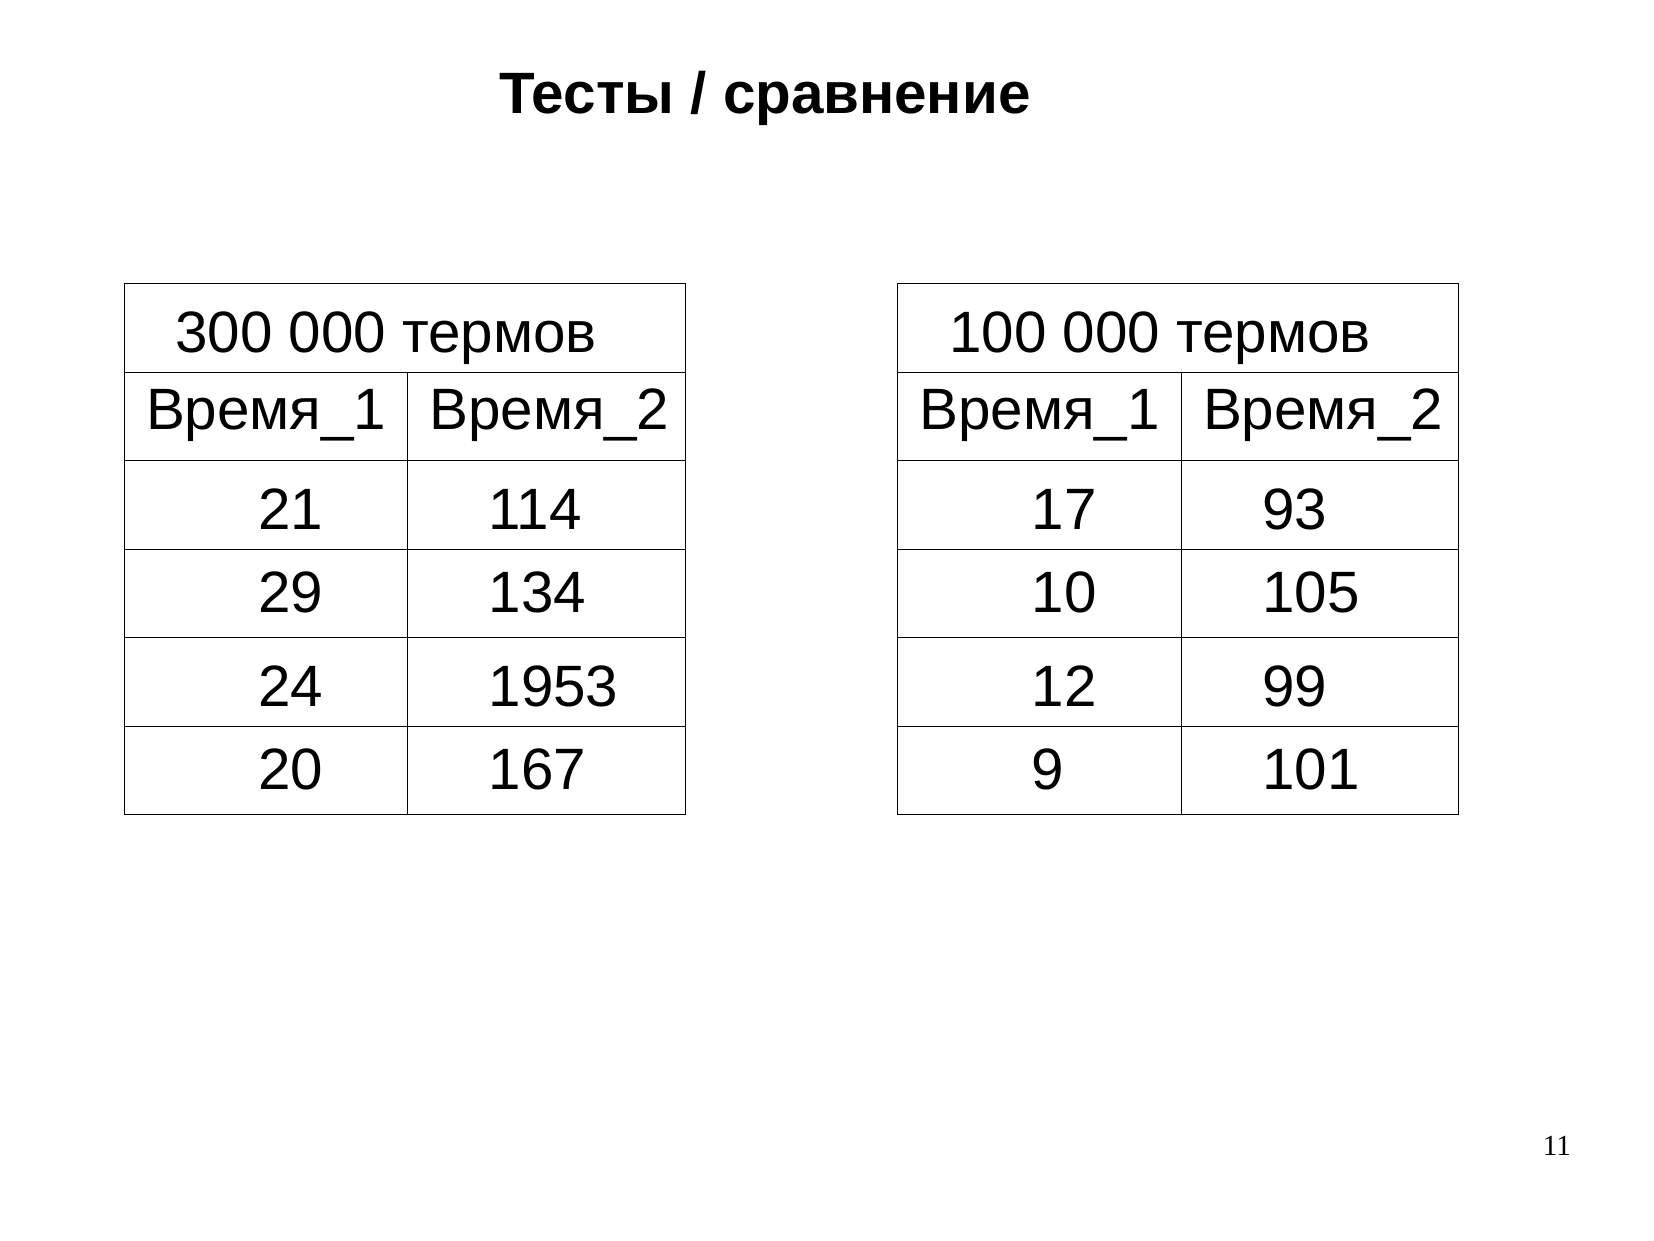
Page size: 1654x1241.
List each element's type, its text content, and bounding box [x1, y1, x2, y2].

text_box Время_2 [414, 368, 685, 372]
text_box 20 [243, 729, 339, 810]
text_box 99 [1247, 646, 1343, 726]
text_box 101 [1247, 729, 1394, 810]
text_box 300 000 термов [160, 292, 613, 372]
text_box 24 [243, 646, 339, 726]
text_box Время_1 [904, 368, 1175, 372]
text_box Время_2 [1188, 368, 1458, 372]
text_box 114 [473, 469, 597, 549]
text_box 17 [1017, 469, 1112, 549]
text_box 1953 [473, 646, 634, 726]
text_box 10 [1017, 552, 1112, 632]
text_box Время_2 [414, 373, 685, 449]
text_box Тесты / сравнение [484, 53, 1046, 134]
text_box Время_1 [131, 373, 402, 449]
text_box 21 [243, 469, 339, 549]
text_box Время_1 [904, 373, 1175, 449]
text_box Время_1 [131, 368, 402, 372]
text_box 12 [1017, 646, 1112, 726]
text_box 29 [243, 552, 339, 632]
text_box 134 [473, 552, 602, 632]
text_box Время_2 [1188, 373, 1458, 449]
text_box 93 [1247, 469, 1343, 549]
text_box 100 000 термов [934, 292, 1386, 372]
text_box 9 [1017, 729, 1080, 810]
text_box 105 [1247, 552, 1375, 632]
text_box 167 [473, 729, 621, 810]
